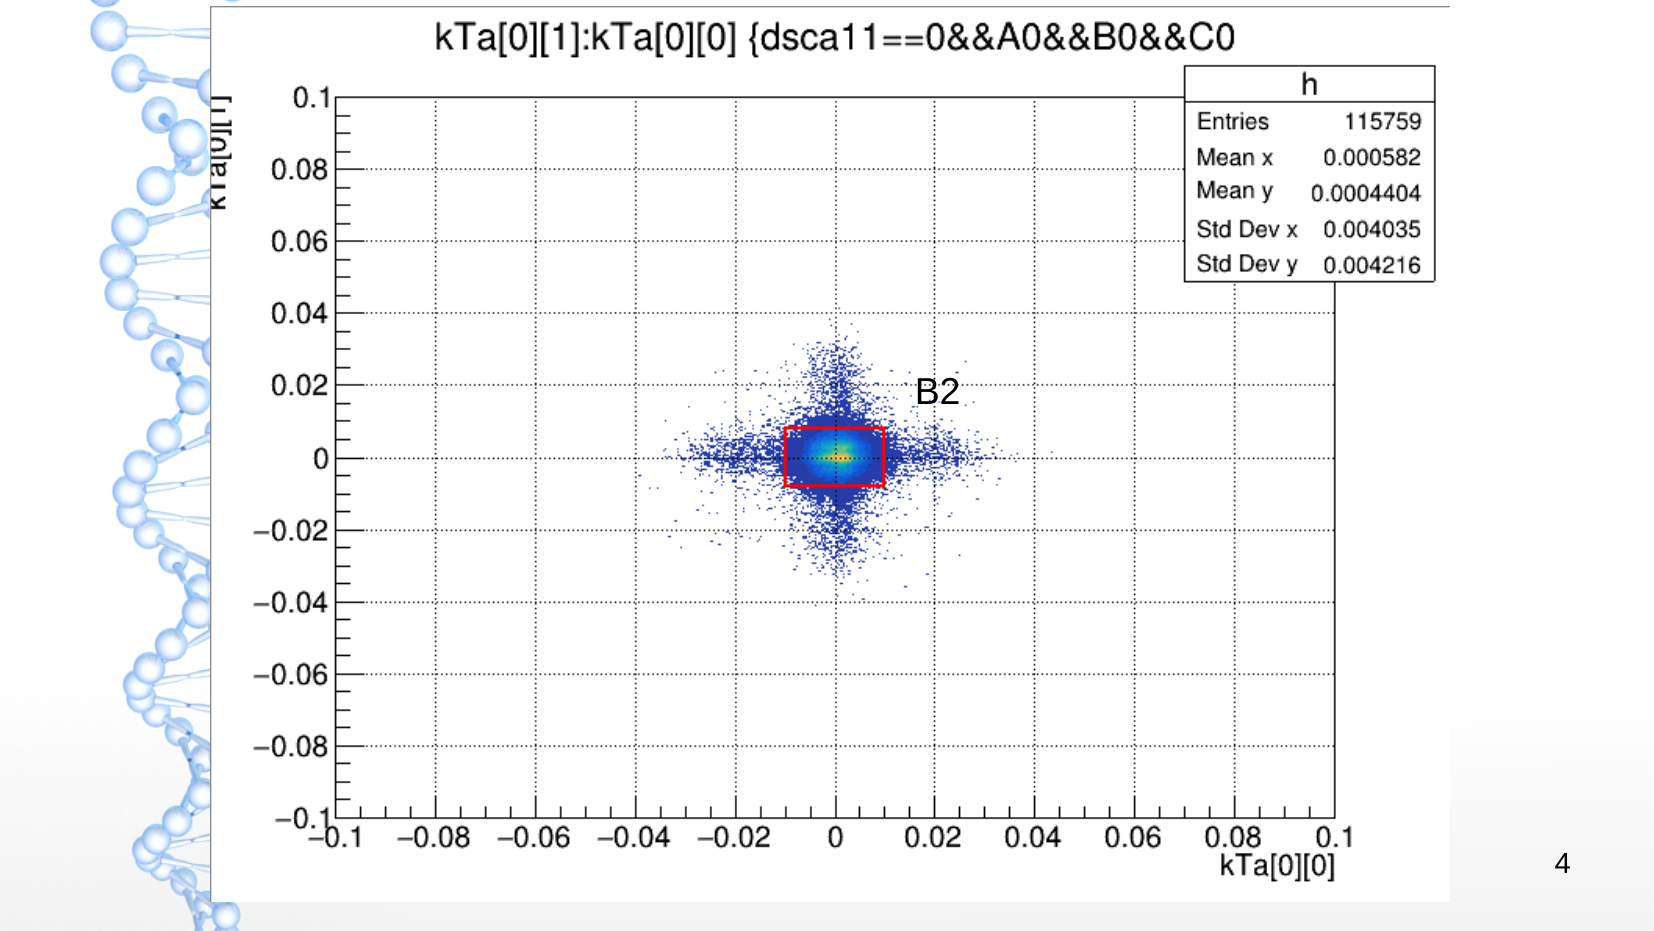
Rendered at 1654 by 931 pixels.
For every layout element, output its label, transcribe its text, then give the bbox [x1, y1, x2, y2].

picture [0, 0, 1654, 931]
text_box B2 [900, 363, 991, 421]
